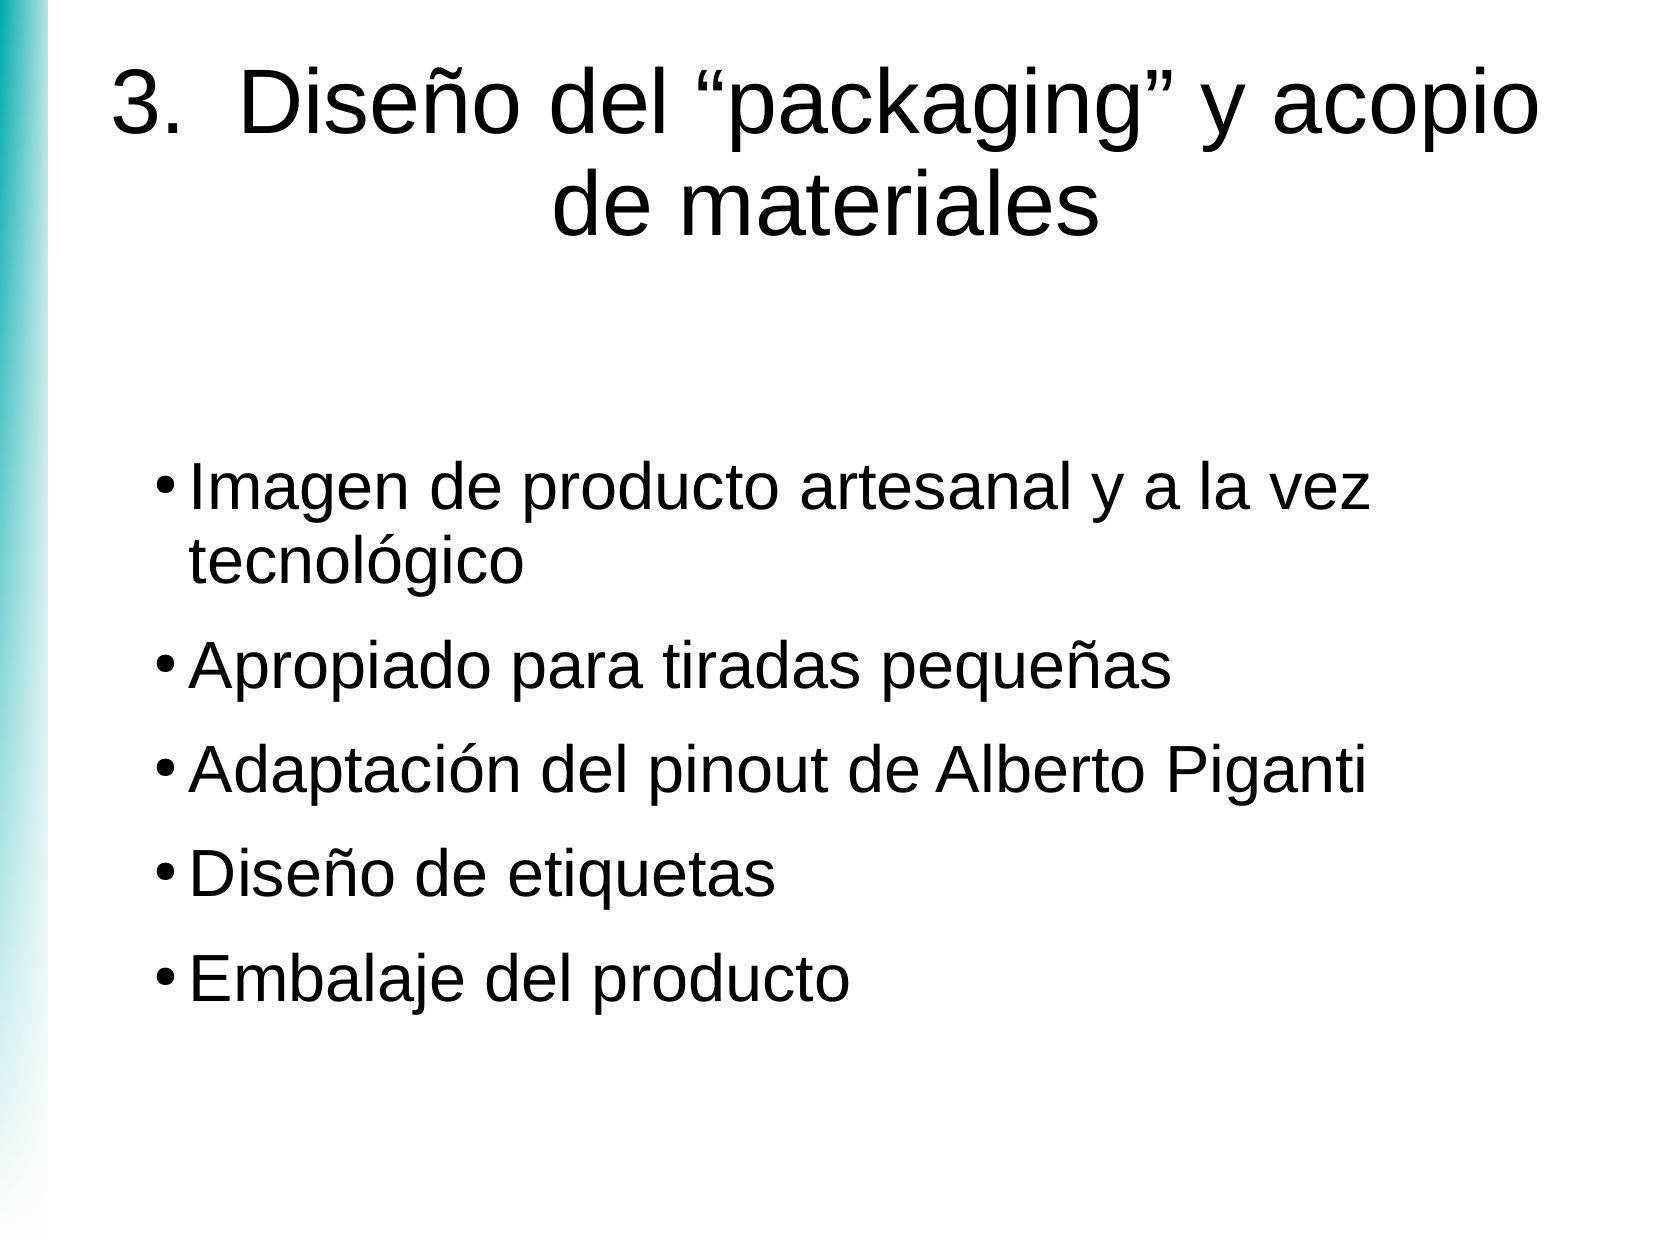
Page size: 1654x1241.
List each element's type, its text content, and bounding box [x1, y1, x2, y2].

title 3. Diseño del “packaging” y acopio de materiales [82, 49, 1571, 257]
list Imagen de producto artesanal y a la vez tecnológico Apropiado para tiradas pequeñas Adaptación del pinout de Alberto Piganti Diseño de etiquetas Embalaje del producto [153, 448, 1642, 1193]
